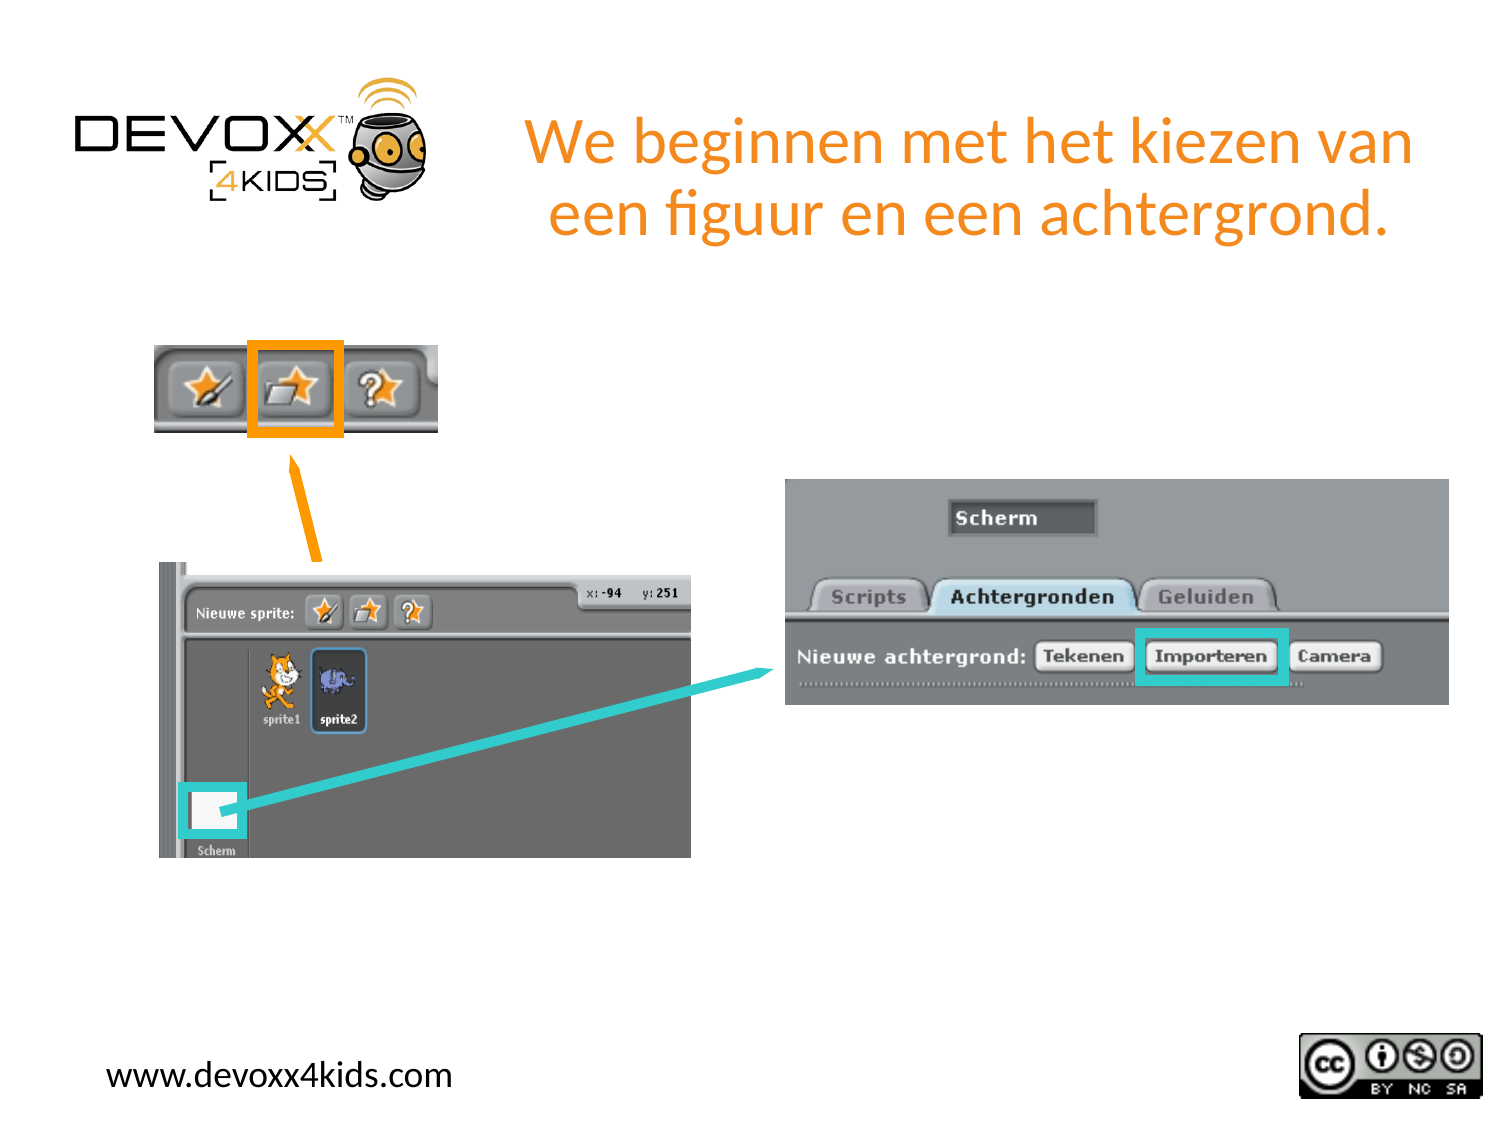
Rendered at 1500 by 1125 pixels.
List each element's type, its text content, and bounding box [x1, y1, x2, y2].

picture [154, 345, 247, 433]
subtitle We beginnen met het kiezen van een figuur en een achtergrond. [504, 98, 1436, 256]
picture [75, 77, 426, 201]
picture [785, 479, 1449, 705]
picture [344, 345, 438, 433]
picture [258, 350, 334, 427]
picture [159, 562, 691, 858]
picture [188, 792, 237, 829]
picture [1299, 1033, 1483, 1099]
